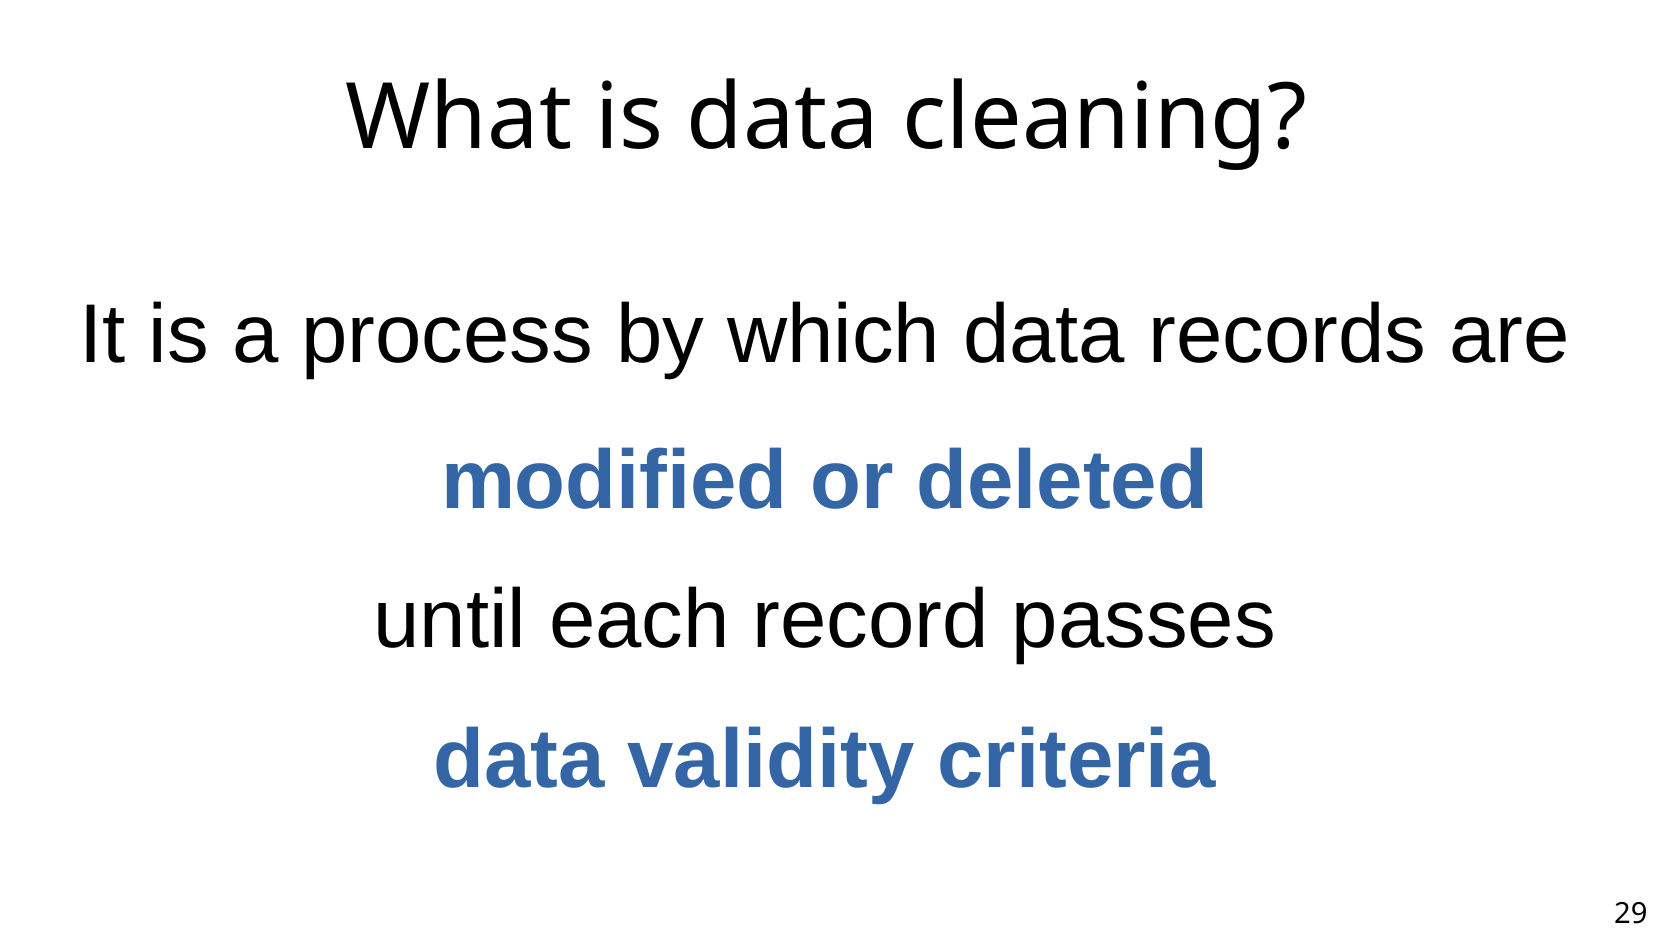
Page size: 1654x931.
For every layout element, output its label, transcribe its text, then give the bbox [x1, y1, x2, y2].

title What is data cleaning? [82, 1, 1571, 171]
subtitle It is a process by which data records are modified or deleted until each record passes data validity criteria [15, 171, 1636, 875]
